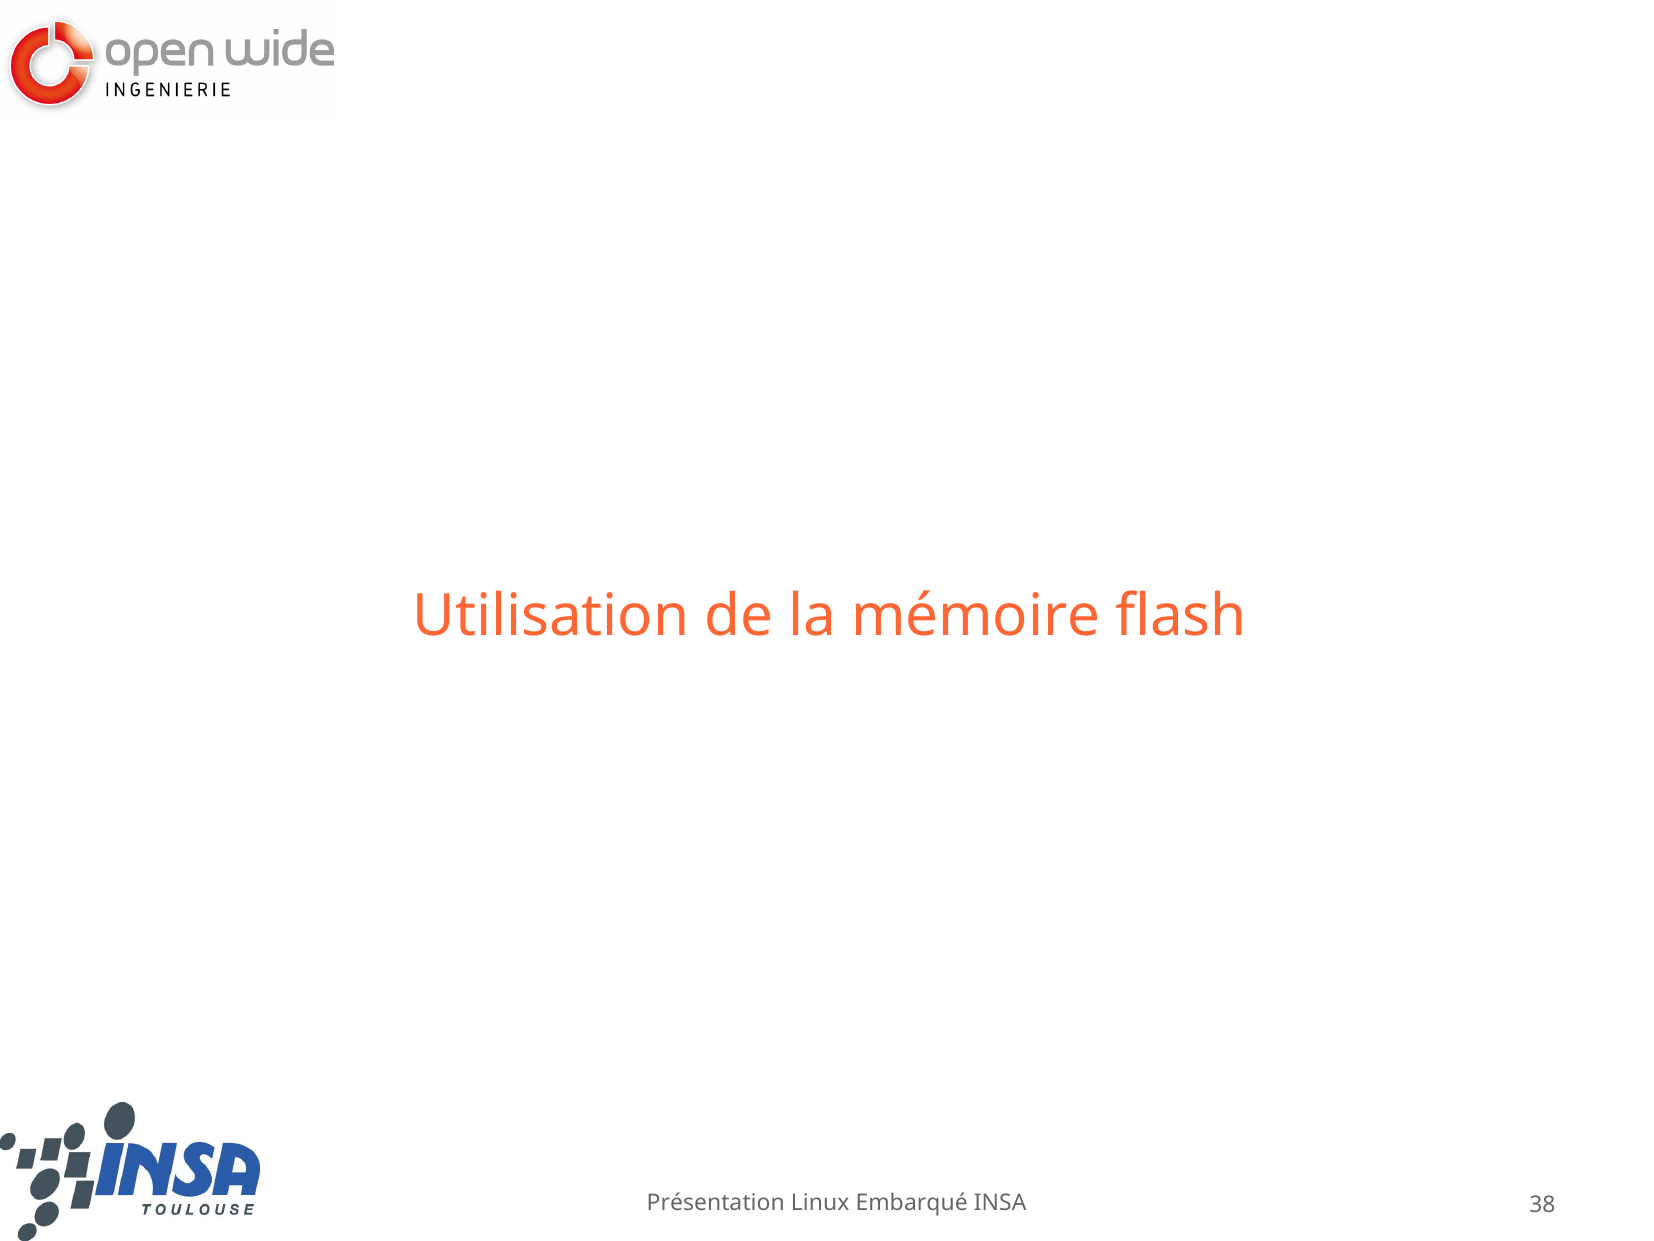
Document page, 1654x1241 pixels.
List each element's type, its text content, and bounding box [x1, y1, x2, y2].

picture [0, 0, 334, 119]
subtitle Utilisation de la mémoire flash [350, 195, 1309, 1031]
picture [0, 1102, 260, 1241]
